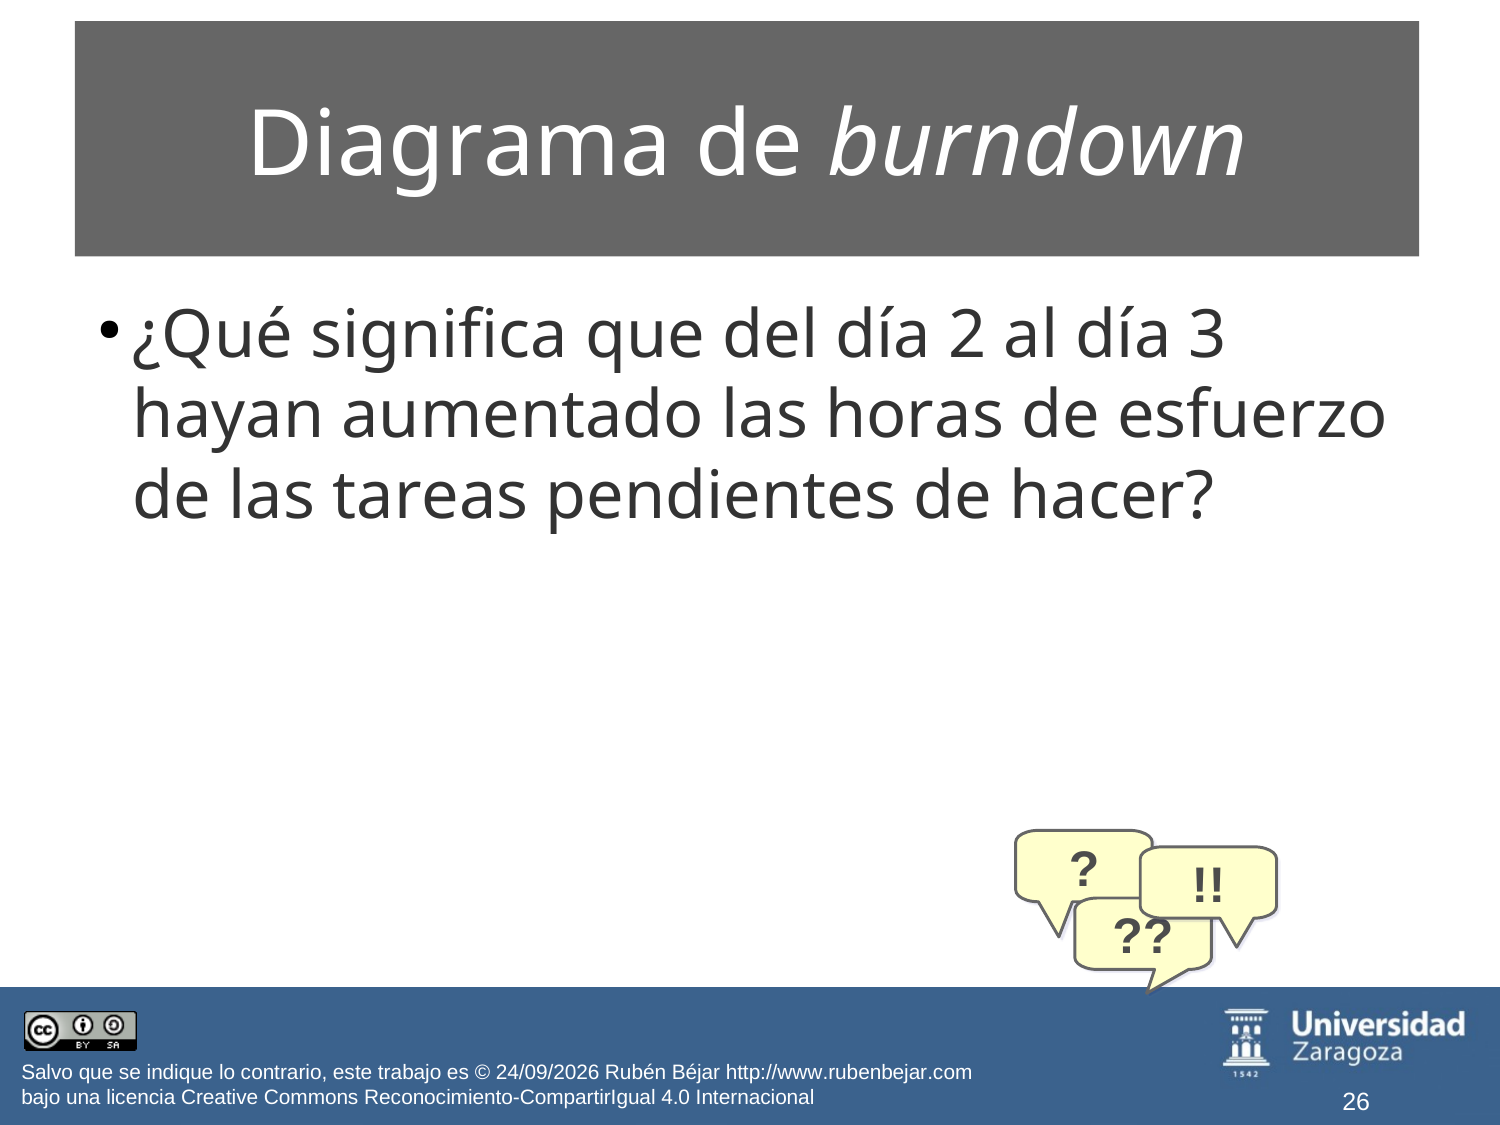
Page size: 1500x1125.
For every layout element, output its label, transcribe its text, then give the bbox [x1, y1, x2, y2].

text_box ?? [1074, 897, 1212, 994]
list ¿Qué significa que del día 2 al día 3 hayan aumentado las horas de esfuerzo de las tareas pendientes de hacer? [82, 283, 1418, 957]
text_box !! [1140, 846, 1277, 948]
picture [0, 987, 1500, 1125]
title Diagrama de burndown [74, 21, 1420, 257]
text_box ? [1015, 830, 1153, 937]
